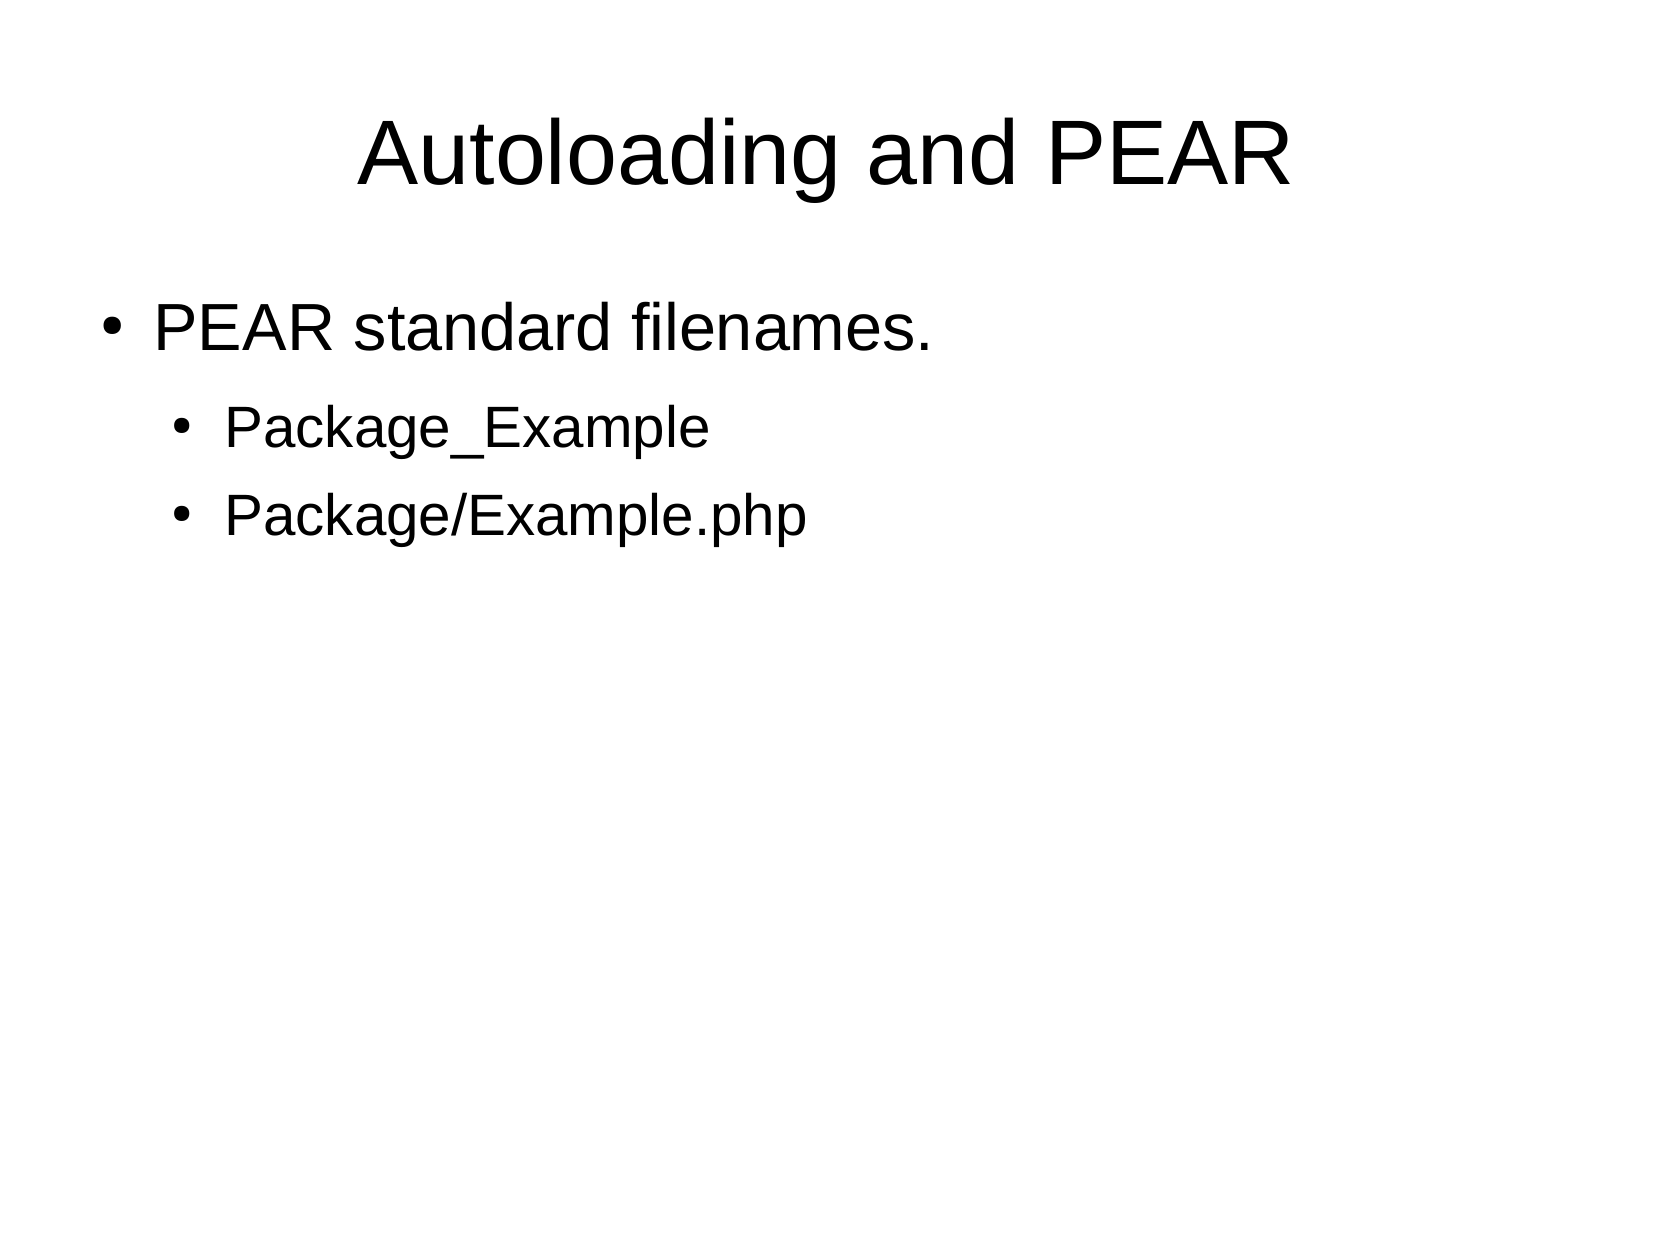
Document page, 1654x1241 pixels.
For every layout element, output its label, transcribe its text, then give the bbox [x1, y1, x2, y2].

title Autoloading and PEAR [82, 56, 1571, 250]
list PEAR standard filenames. Package_Example Package/Example.php [82, 290, 1571, 1094]
